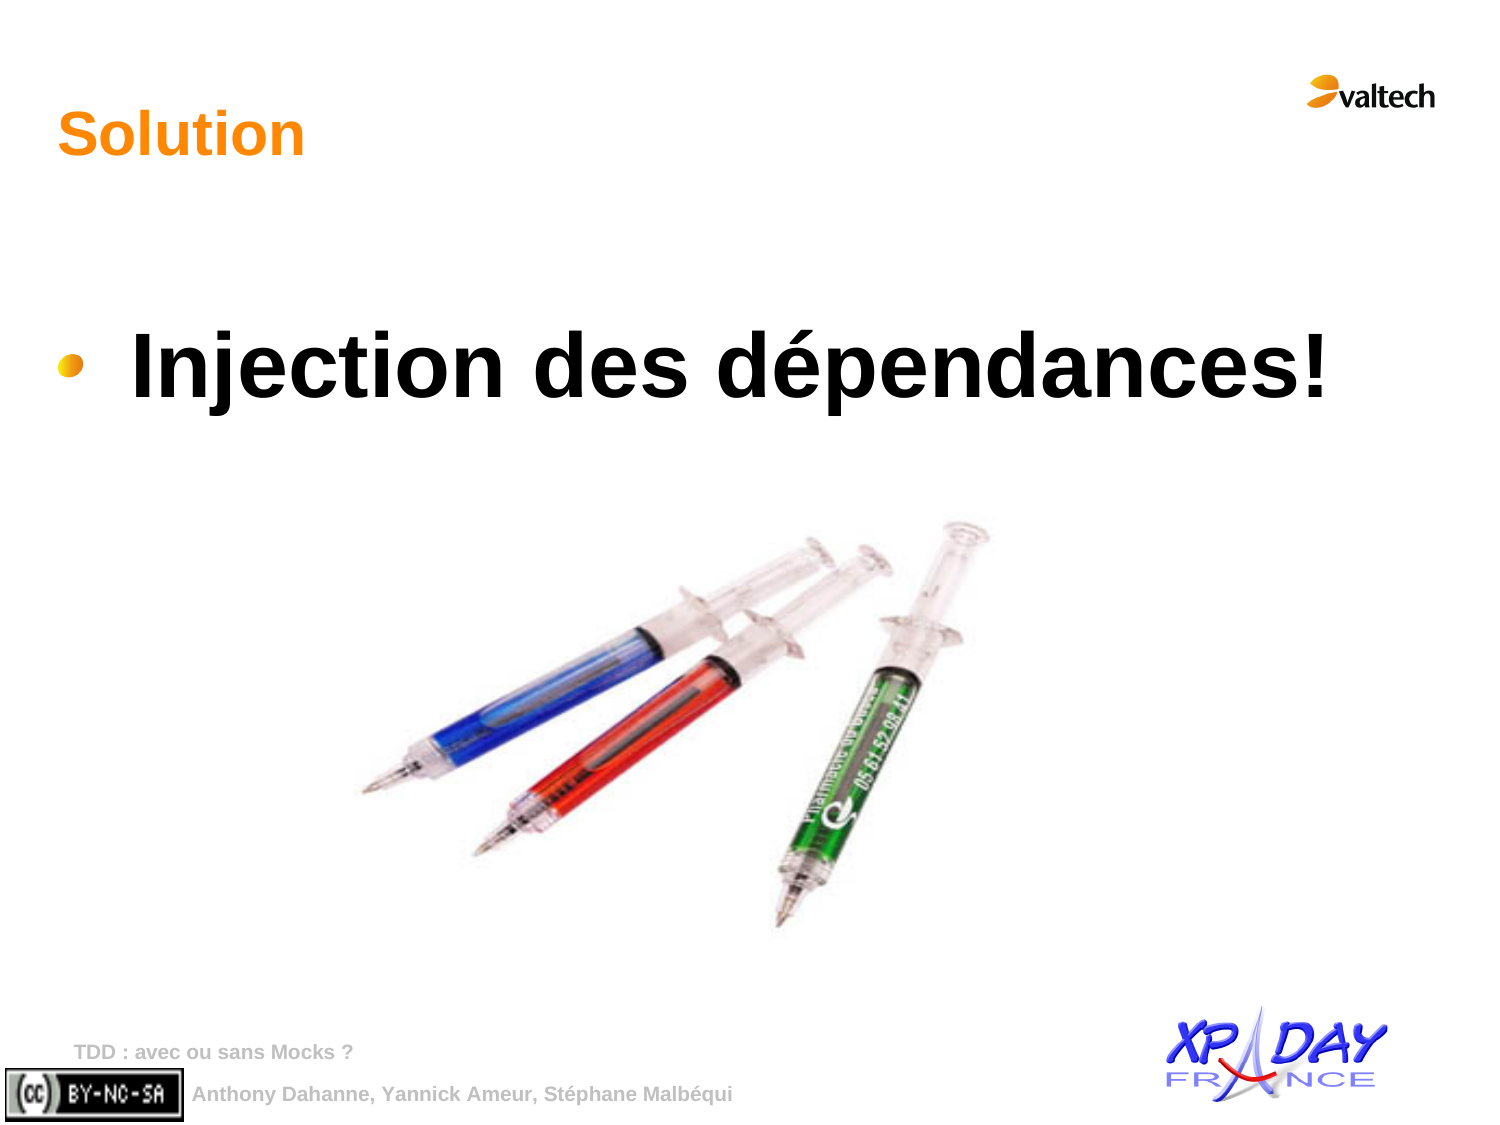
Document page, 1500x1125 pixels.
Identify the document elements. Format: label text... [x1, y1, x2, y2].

picture [1163, 1024, 1388, 1102]
list Injection des dépendances! [57, 243, 1388, 1024]
picture [5, 1068, 184, 1122]
picture [1305, 73, 1436, 109]
picture [354, 472, 1004, 1004]
title Solution [56, 49, 1293, 219]
